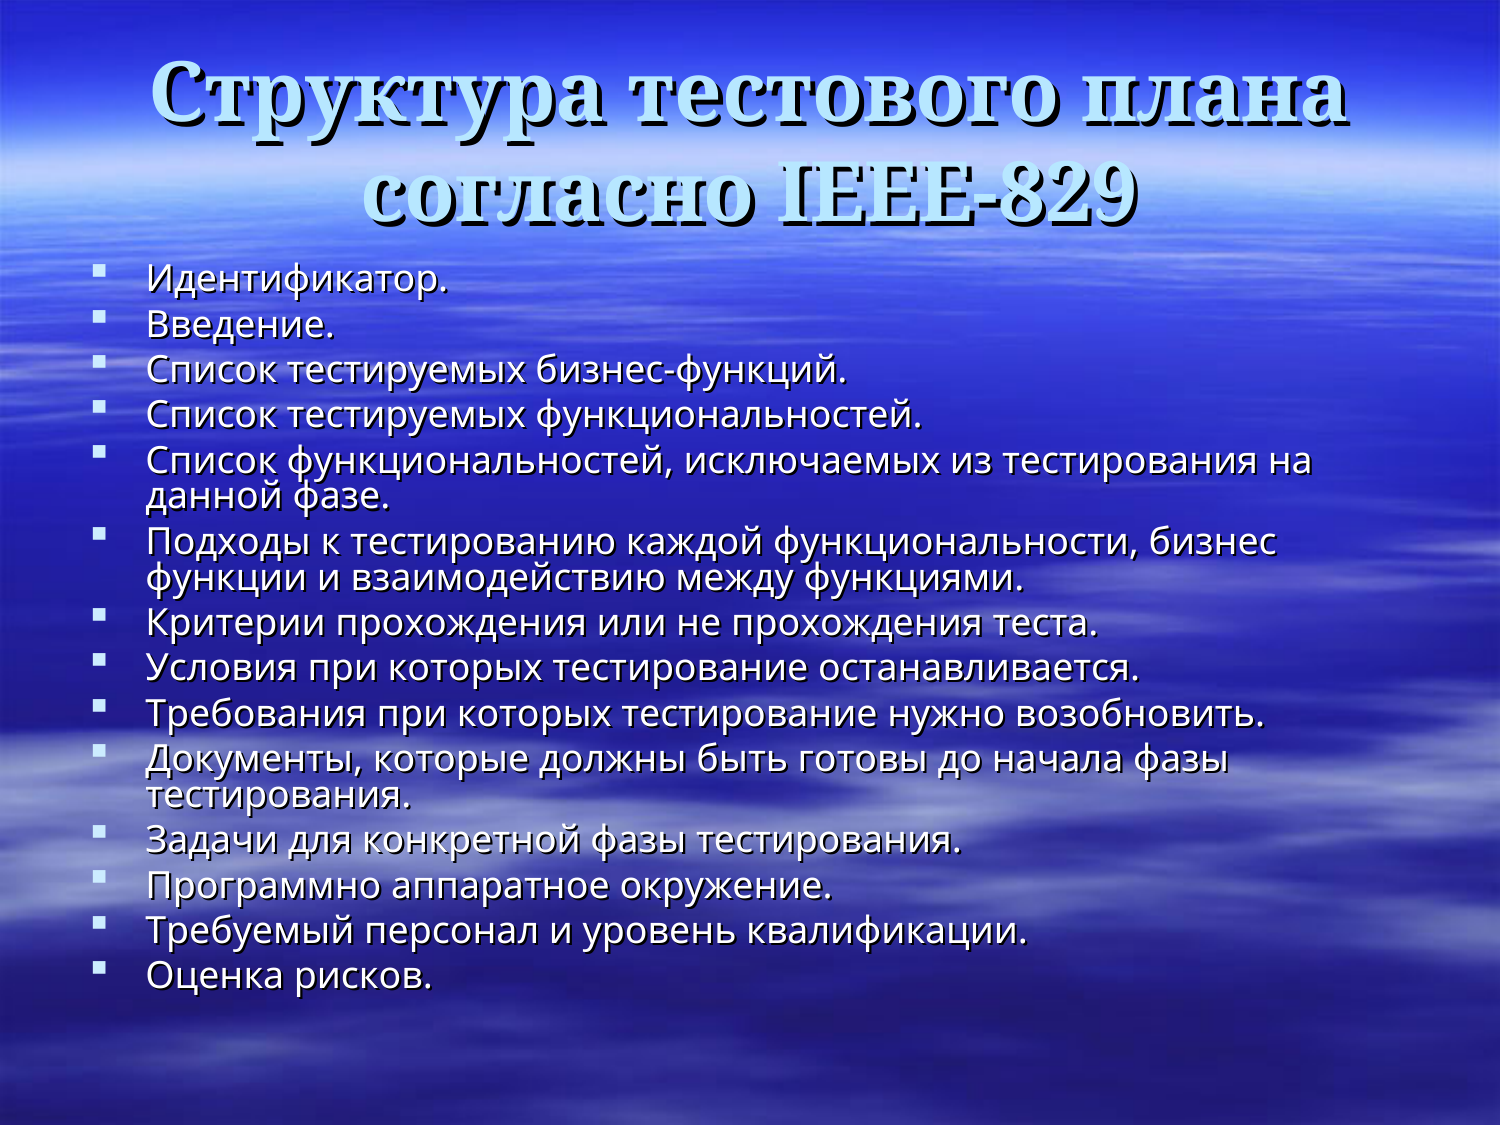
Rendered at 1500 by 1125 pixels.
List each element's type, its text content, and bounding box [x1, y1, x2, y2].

picture [0, 0, 1500, 1125]
list Идентификатор. Введение. Список тестируемых бизнес-функций. Список тестируемых функциональностей. Список функциональностей, исключаемых из тестирования на данной фазе. Подходы к тестированию каждой функциональности, бизнес функции и взаимодействию между функциями. Критерии прохождения или не прохождения теста. Условия при которых тестирование останавливается. Требования при которых тестирование нужно возобновить. Документы, которые должны быть готовы до начала фазы тестирования. Задачи для конкретной фазы тестирования. Программно аппаратное окружение. Требуемый персонал и уровень квалификации. Оценка рисков. [74, 255, 1425, 1071]
title Структура тестового плана согласно IEEE-829 [74, 30, 1425, 247]
